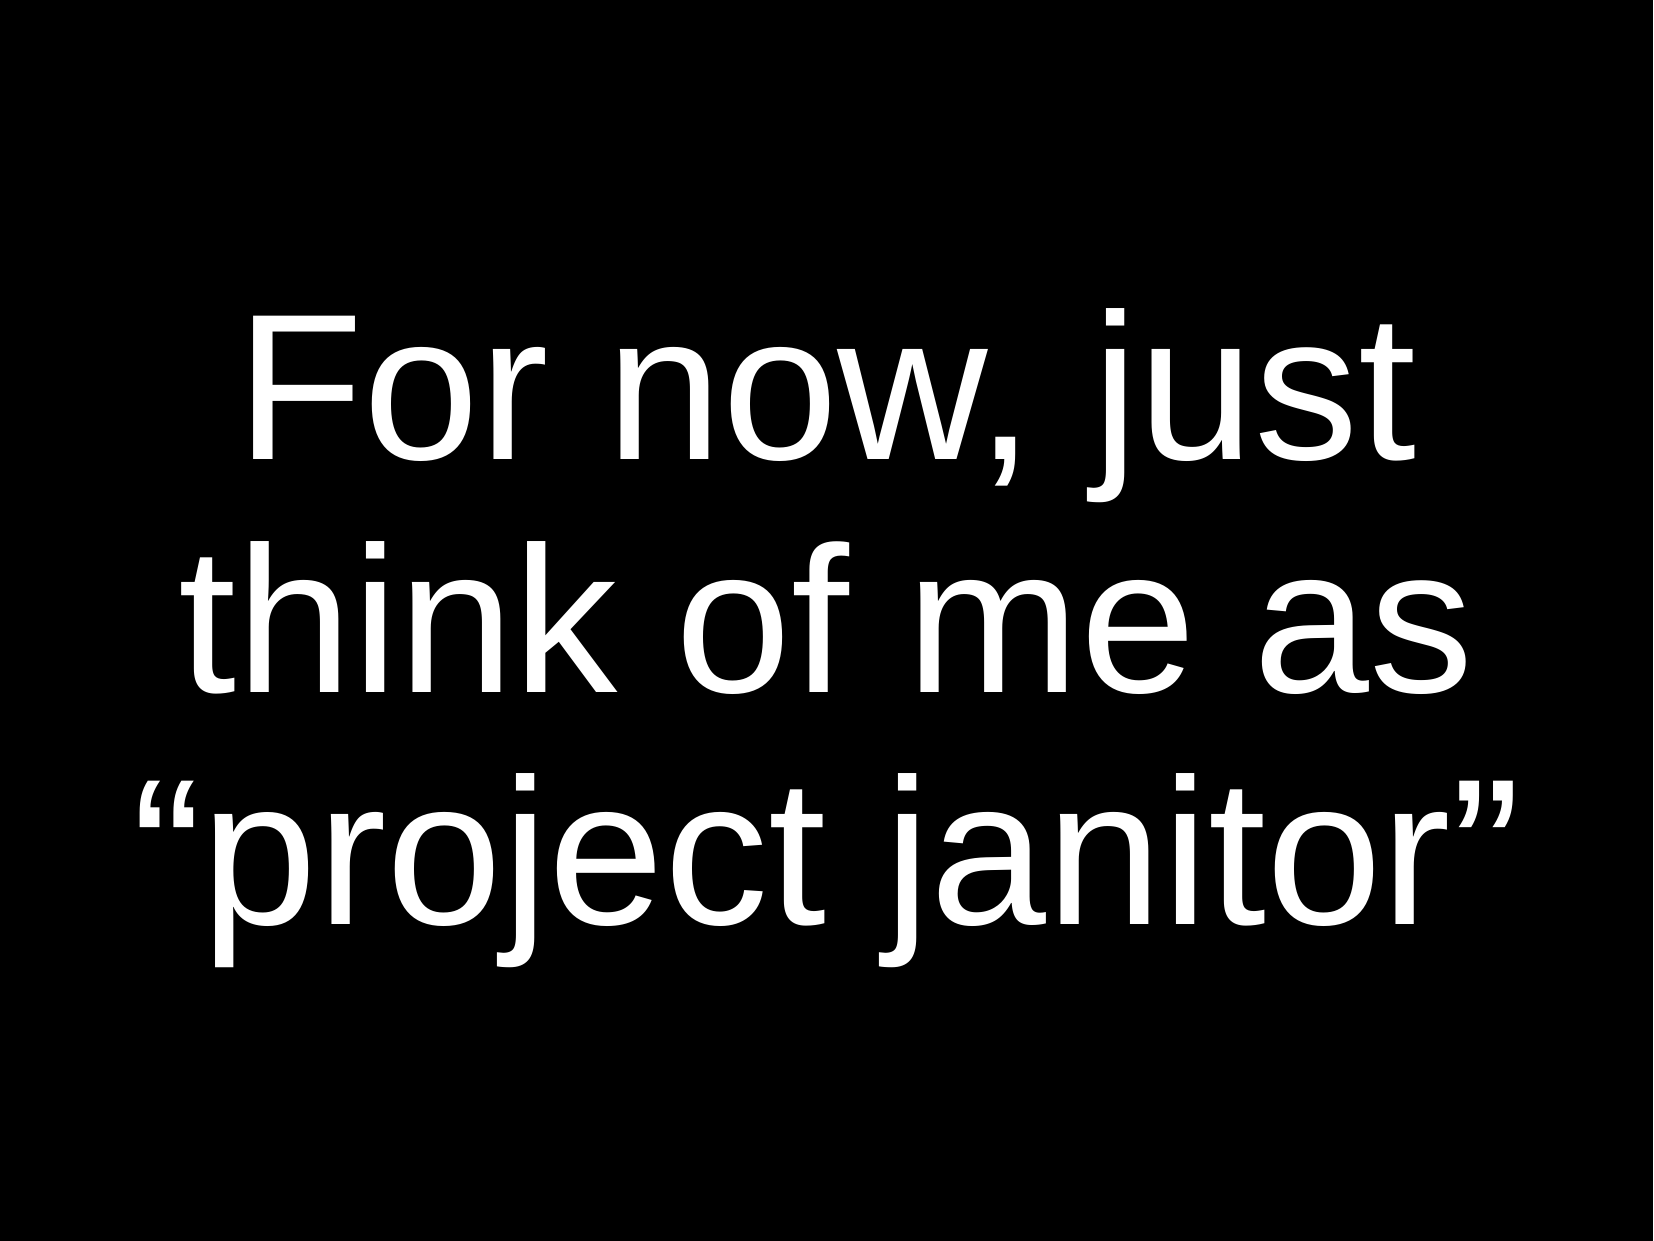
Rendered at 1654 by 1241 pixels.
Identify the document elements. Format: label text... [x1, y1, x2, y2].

title For now, just think of me as “project janitor” [82, 101, 1571, 1140]
